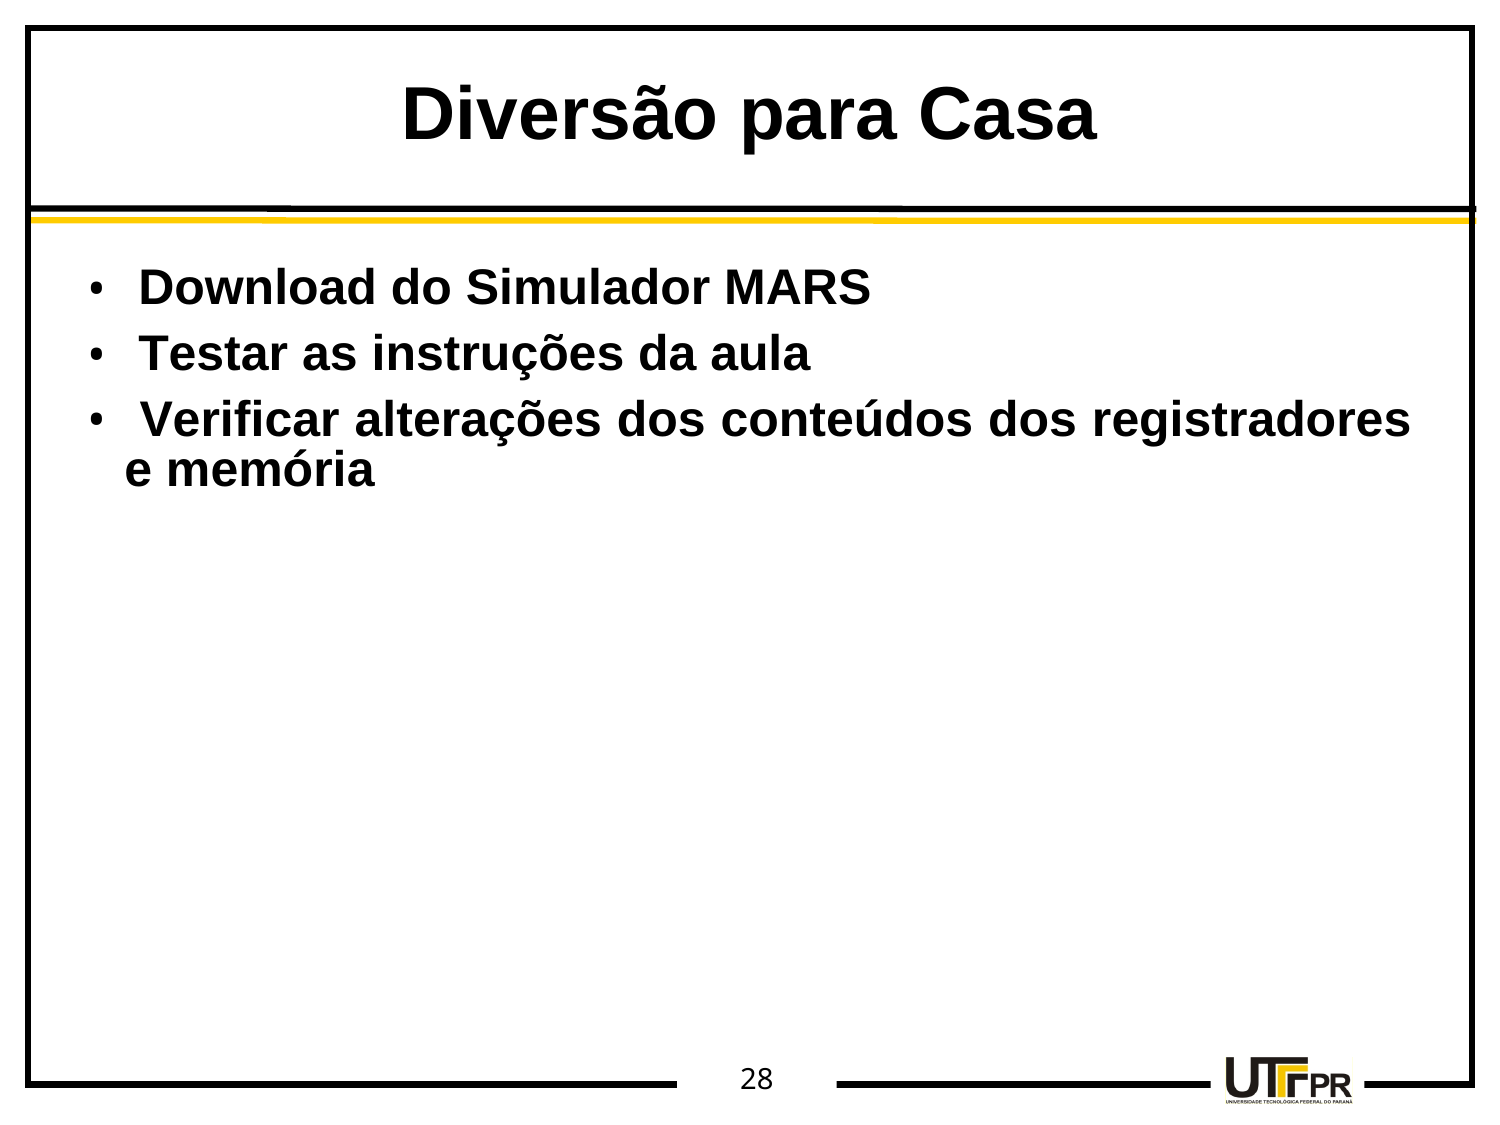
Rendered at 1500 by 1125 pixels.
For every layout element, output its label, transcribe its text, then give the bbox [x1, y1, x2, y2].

picture [1225, 1057, 1353, 1104]
title Diversão para Casa [0, 60, 1500, 167]
list Download do Simulador MARS Testar as instruções da aula Verificar alterações dos conteúdos dos registradores e memória [72, 257, 1428, 1027]
